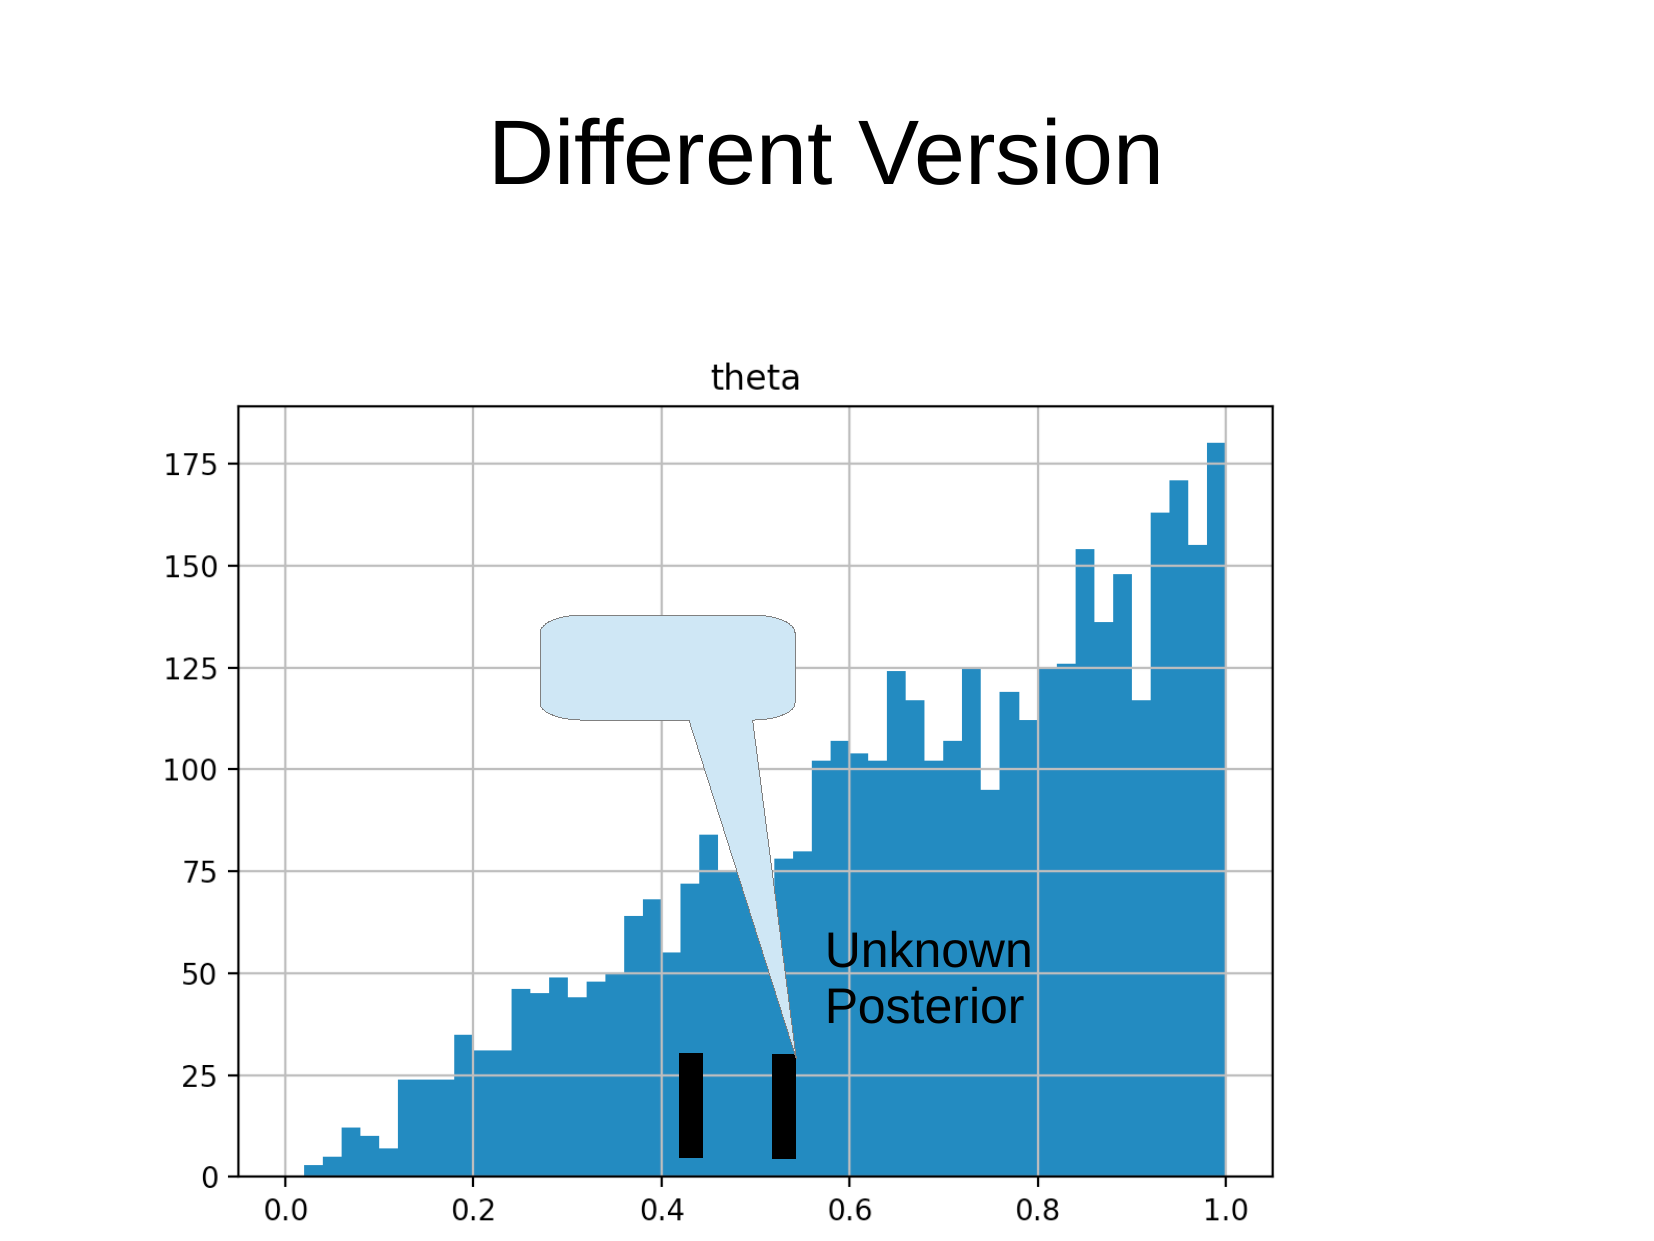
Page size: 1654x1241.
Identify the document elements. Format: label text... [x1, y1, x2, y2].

text_box Unknown Posterior [810, 915, 1186, 1042]
text_box [540, 615, 797, 1059]
picture [130, 324, 1329, 1237]
title Different Version [82, 49, 1571, 257]
